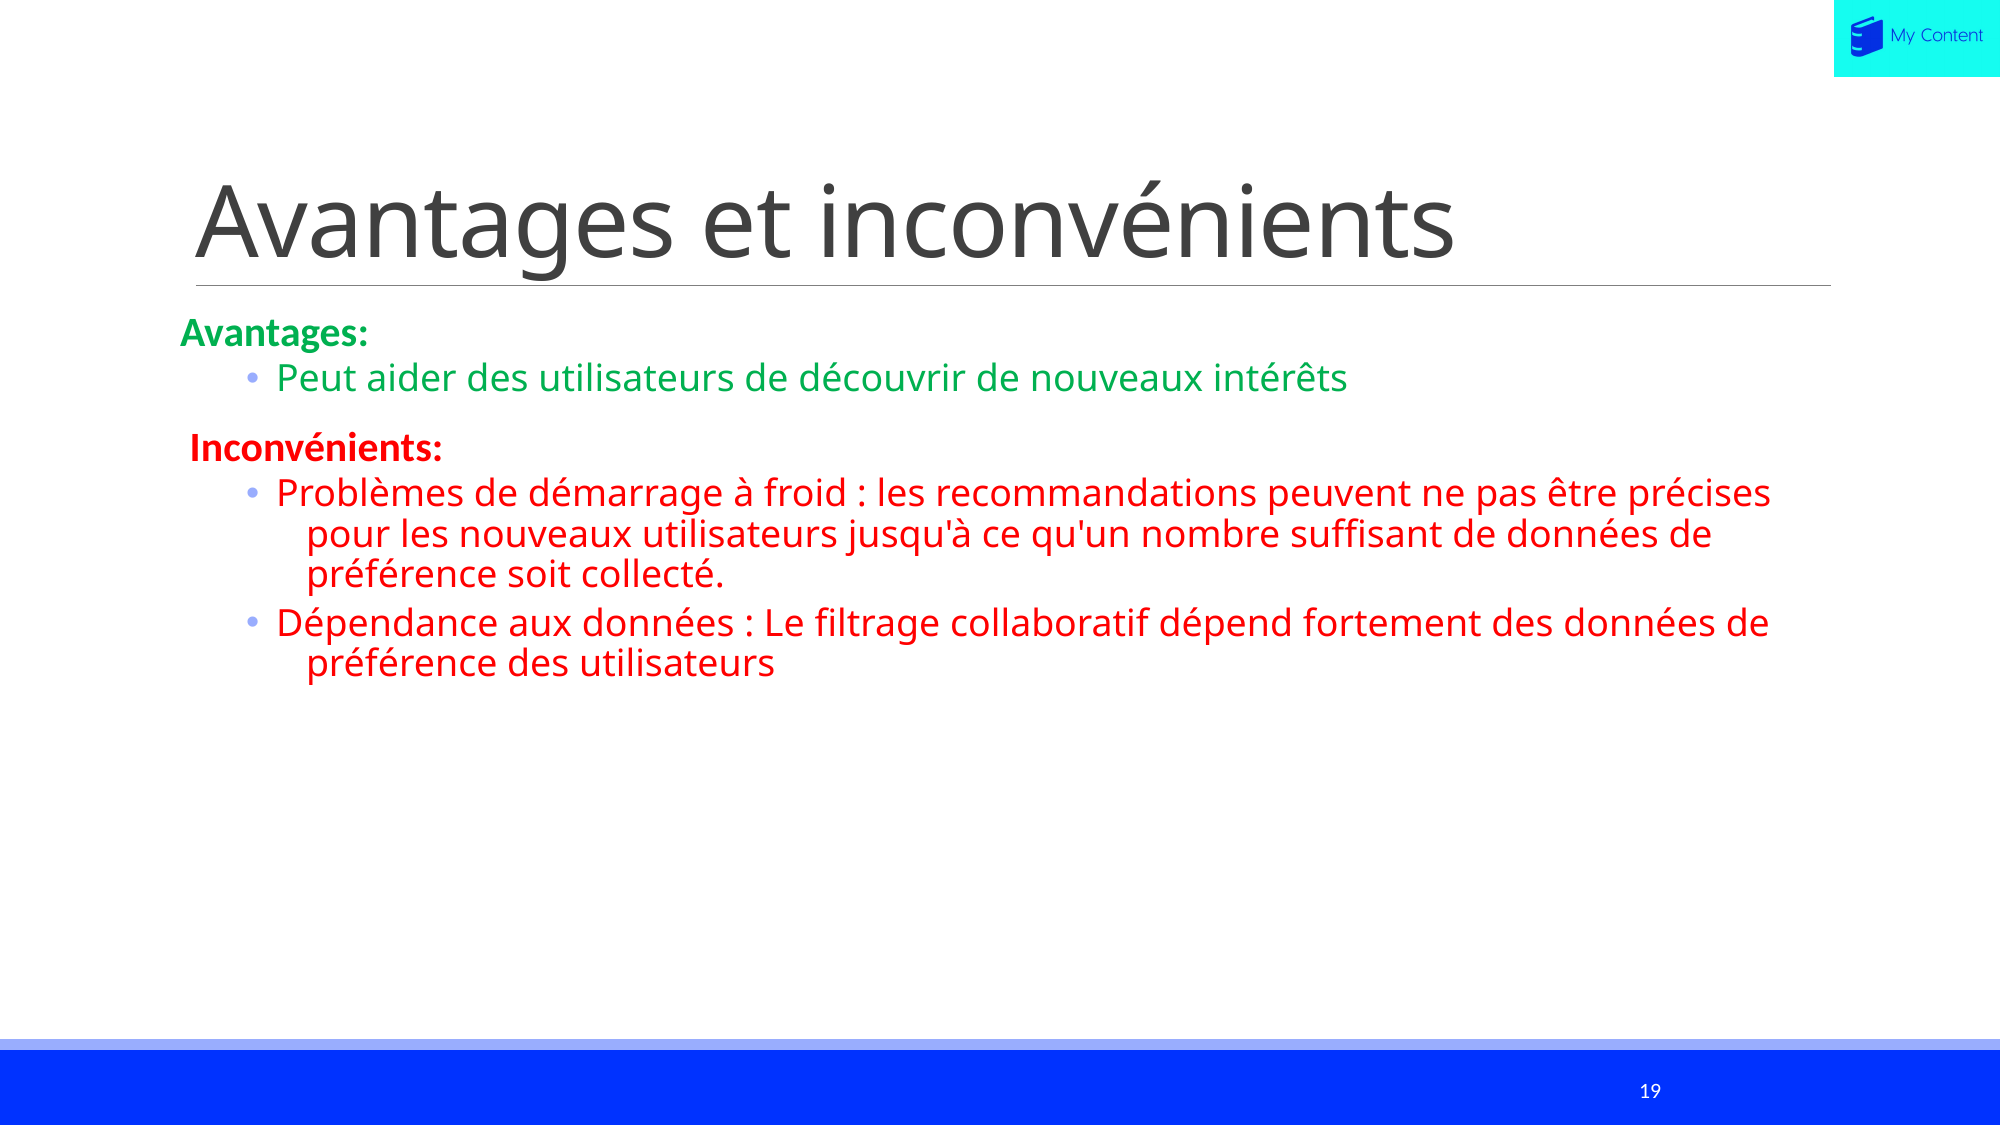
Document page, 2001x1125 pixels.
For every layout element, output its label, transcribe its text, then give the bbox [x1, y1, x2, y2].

picture [1834, 0, 2000, 77]
text_box [1624, 1059, 1840, 1120]
title Avantages et inconvénients [180, 47, 1831, 286]
list Avantages: Peut aider des utilisateurs de découvrir de nouveaux intérêts Inconvénients: Problèmes de démarrage à froid : les recommandations peuvent ne pas être précises pour les nouveaux utilisateurs jusqu'à ce qu'un nombre suffisant de données de préférence soit collecté. Dépendance aux données : Le filtrage collaboratif dépend fortement des données de préférence des utilisateurs [180, 302, 1831, 963]
